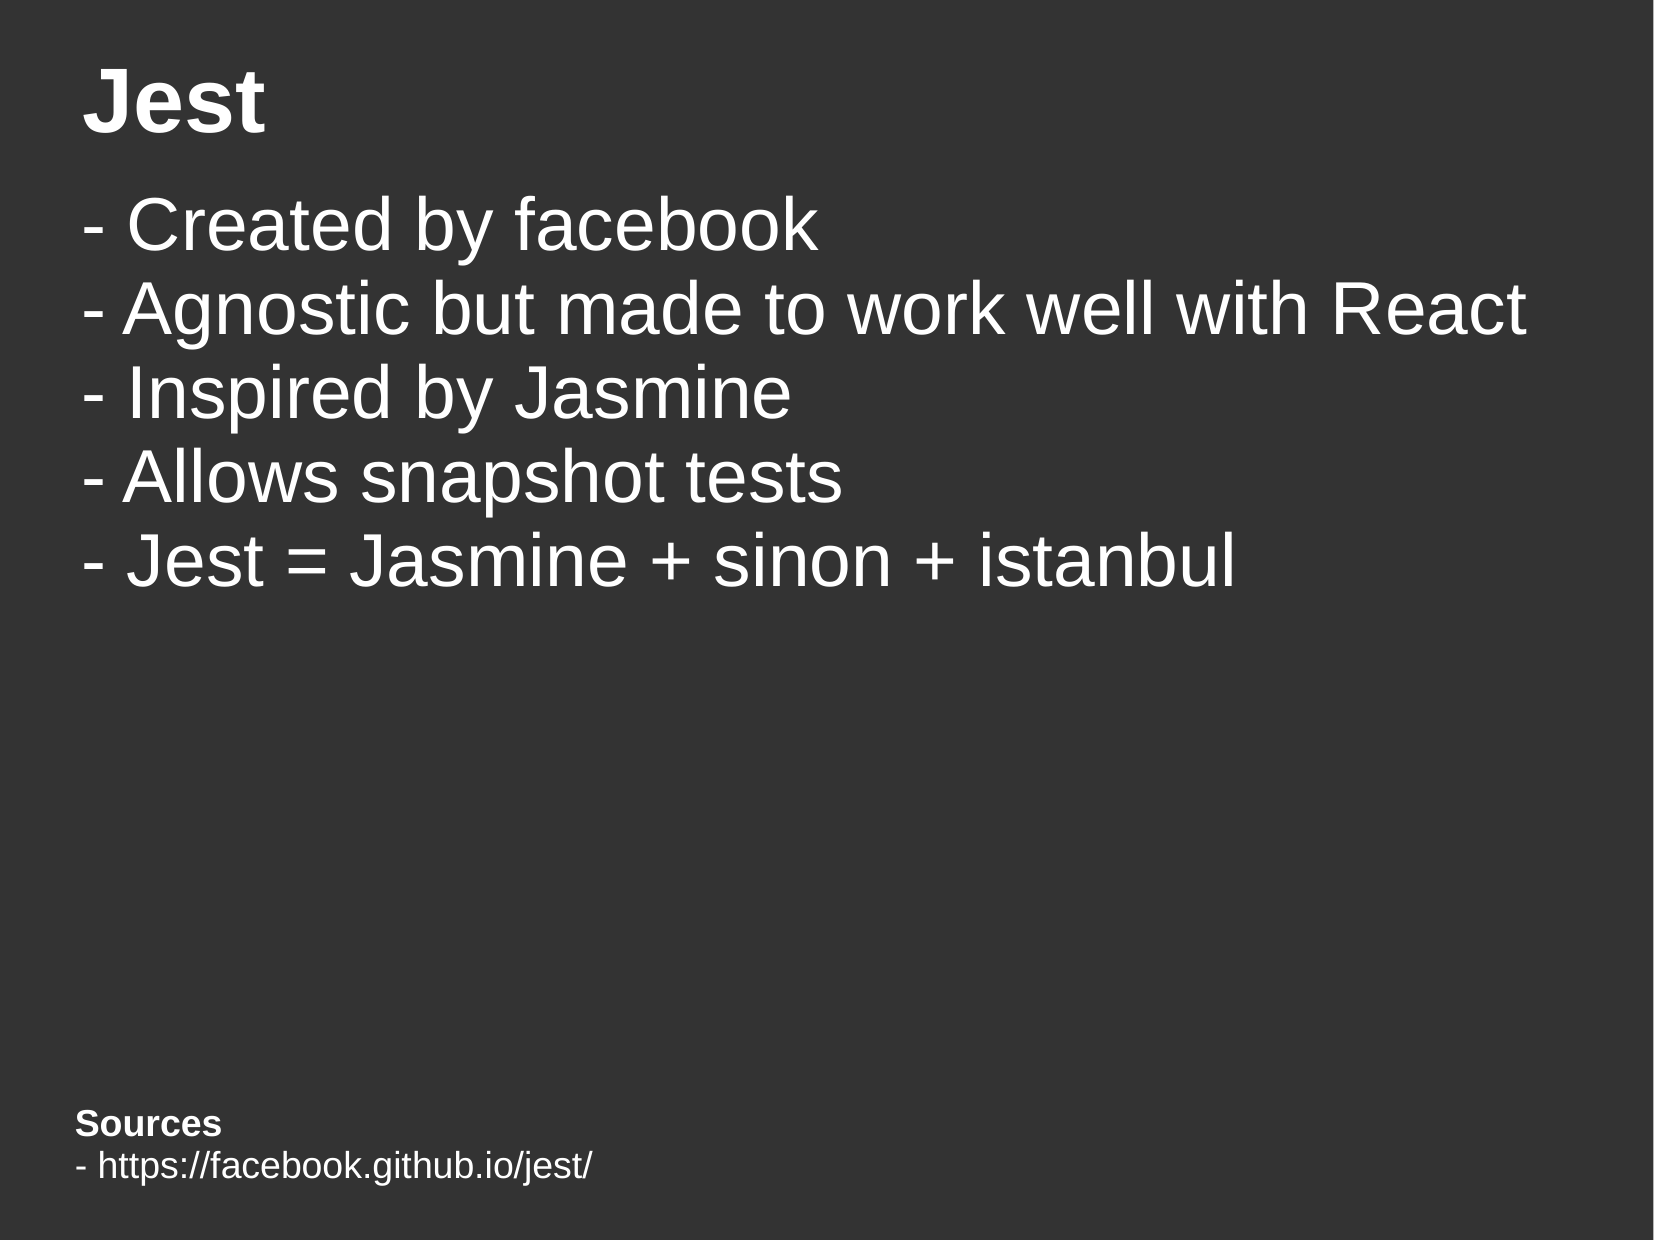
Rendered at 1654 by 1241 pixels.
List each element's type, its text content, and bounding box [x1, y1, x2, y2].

title - Created by facebook - Agnostic but made to work well with React - Inspired by Jasmine - Allows snapshot tests - Jest = Jasmine + sinon + istanbul [81, 182, 1570, 835]
title Jest [82, 49, 1571, 257]
text_box Sources - https://facebook.github.io/jest/ [60, 1095, 1546, 1194]
